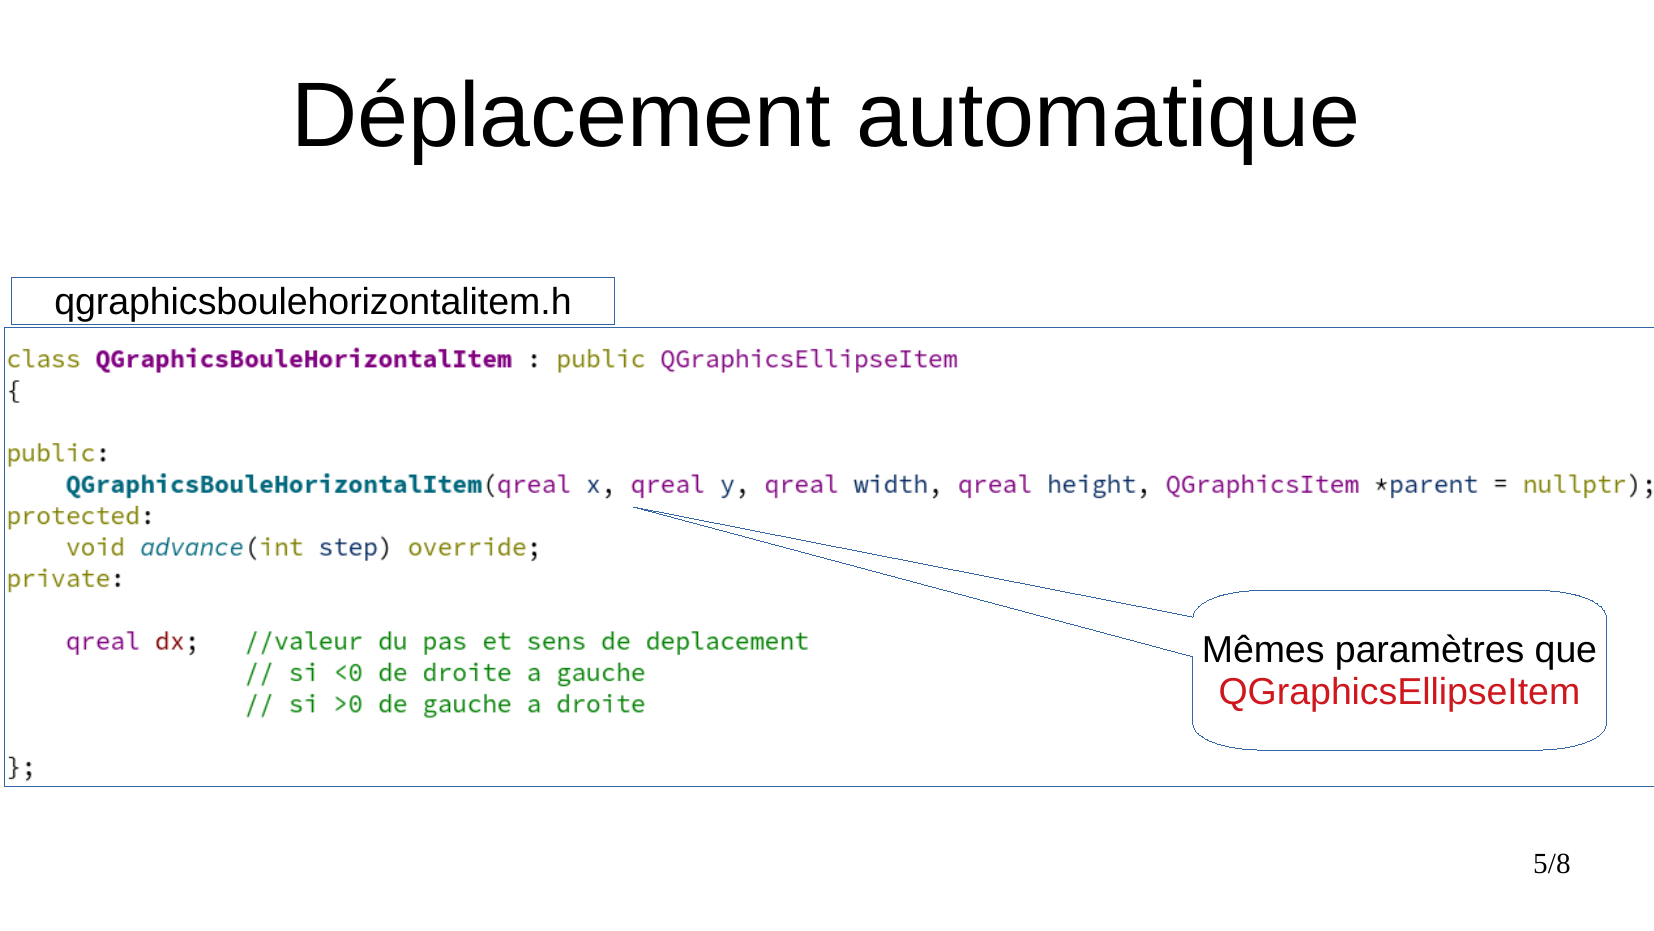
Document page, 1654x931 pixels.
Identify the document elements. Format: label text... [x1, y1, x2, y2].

title Déplacement automatique [82, 37, 1571, 193]
picture [4, 327, 1654, 787]
text_box qgraphicsboulehorizontalitem.h [11, 277, 615, 325]
text_box Mêmes paramètres que QGraphicsEllipseItem [633, 507, 1607, 751]
